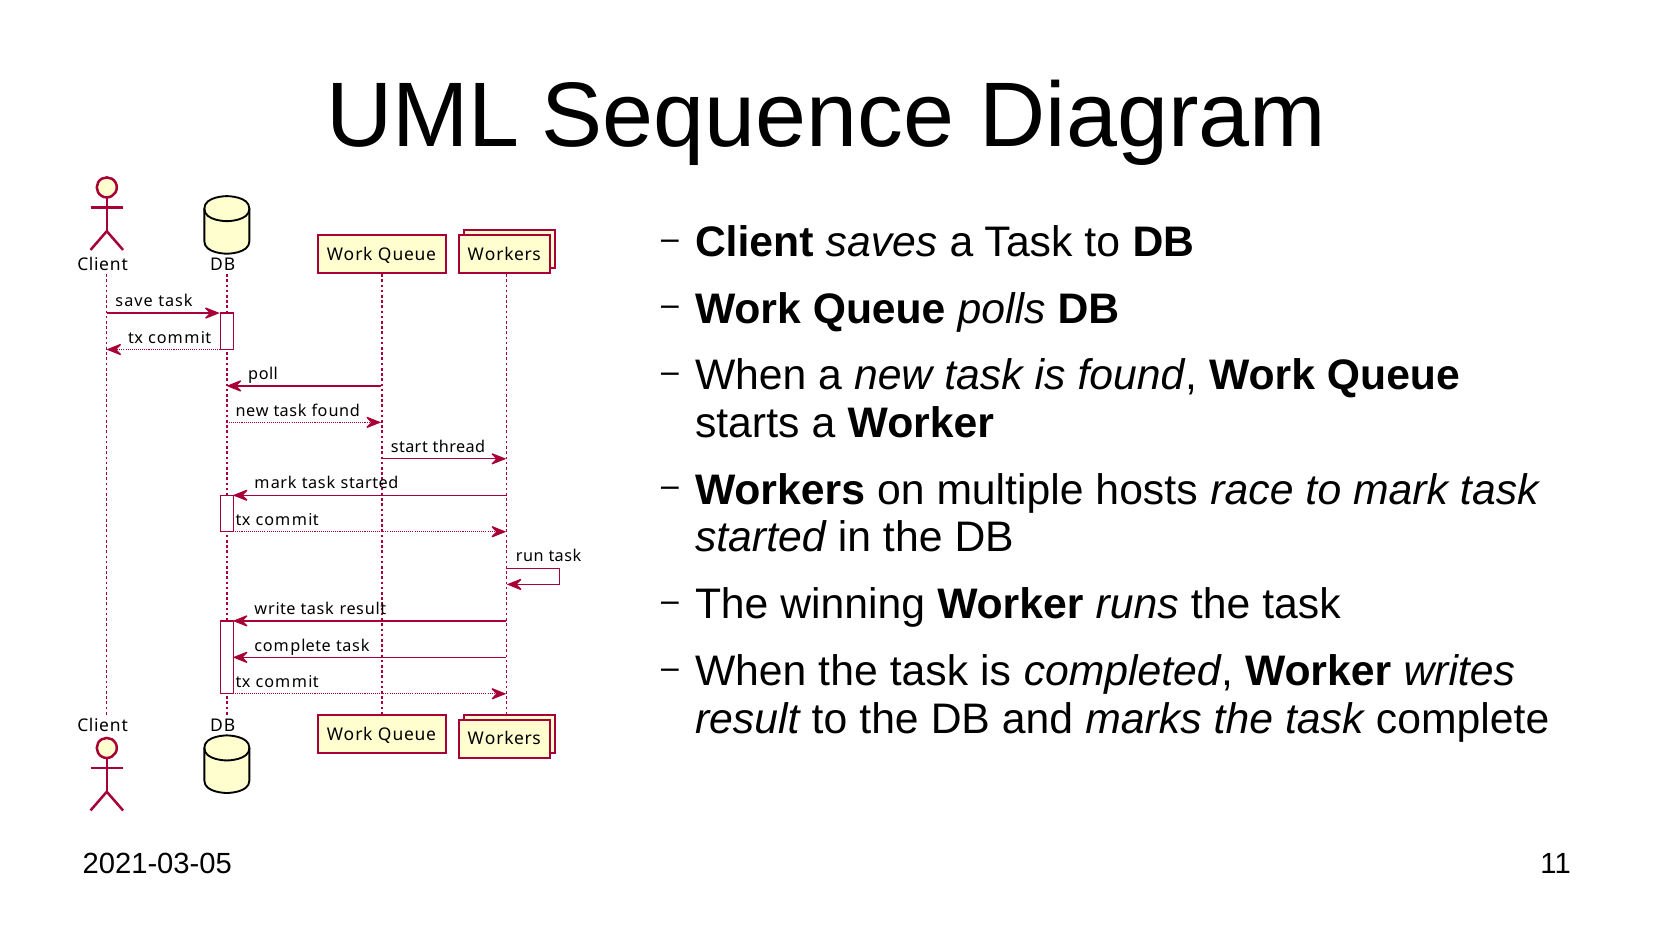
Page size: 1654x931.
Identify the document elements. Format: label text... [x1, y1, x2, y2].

picture [70, 168, 591, 820]
title UML Sequence Diagram [82, 37, 1571, 193]
list Client saves a Task to DB Work Queue polls DB When a new task is found, Work Queue starts a Worker Workers on multiple hosts race to mark task started in the DB The winning Worker runs the task When the task is completed, Worker writes result to the DB and marks the task complete [649, 217, 1571, 758]
